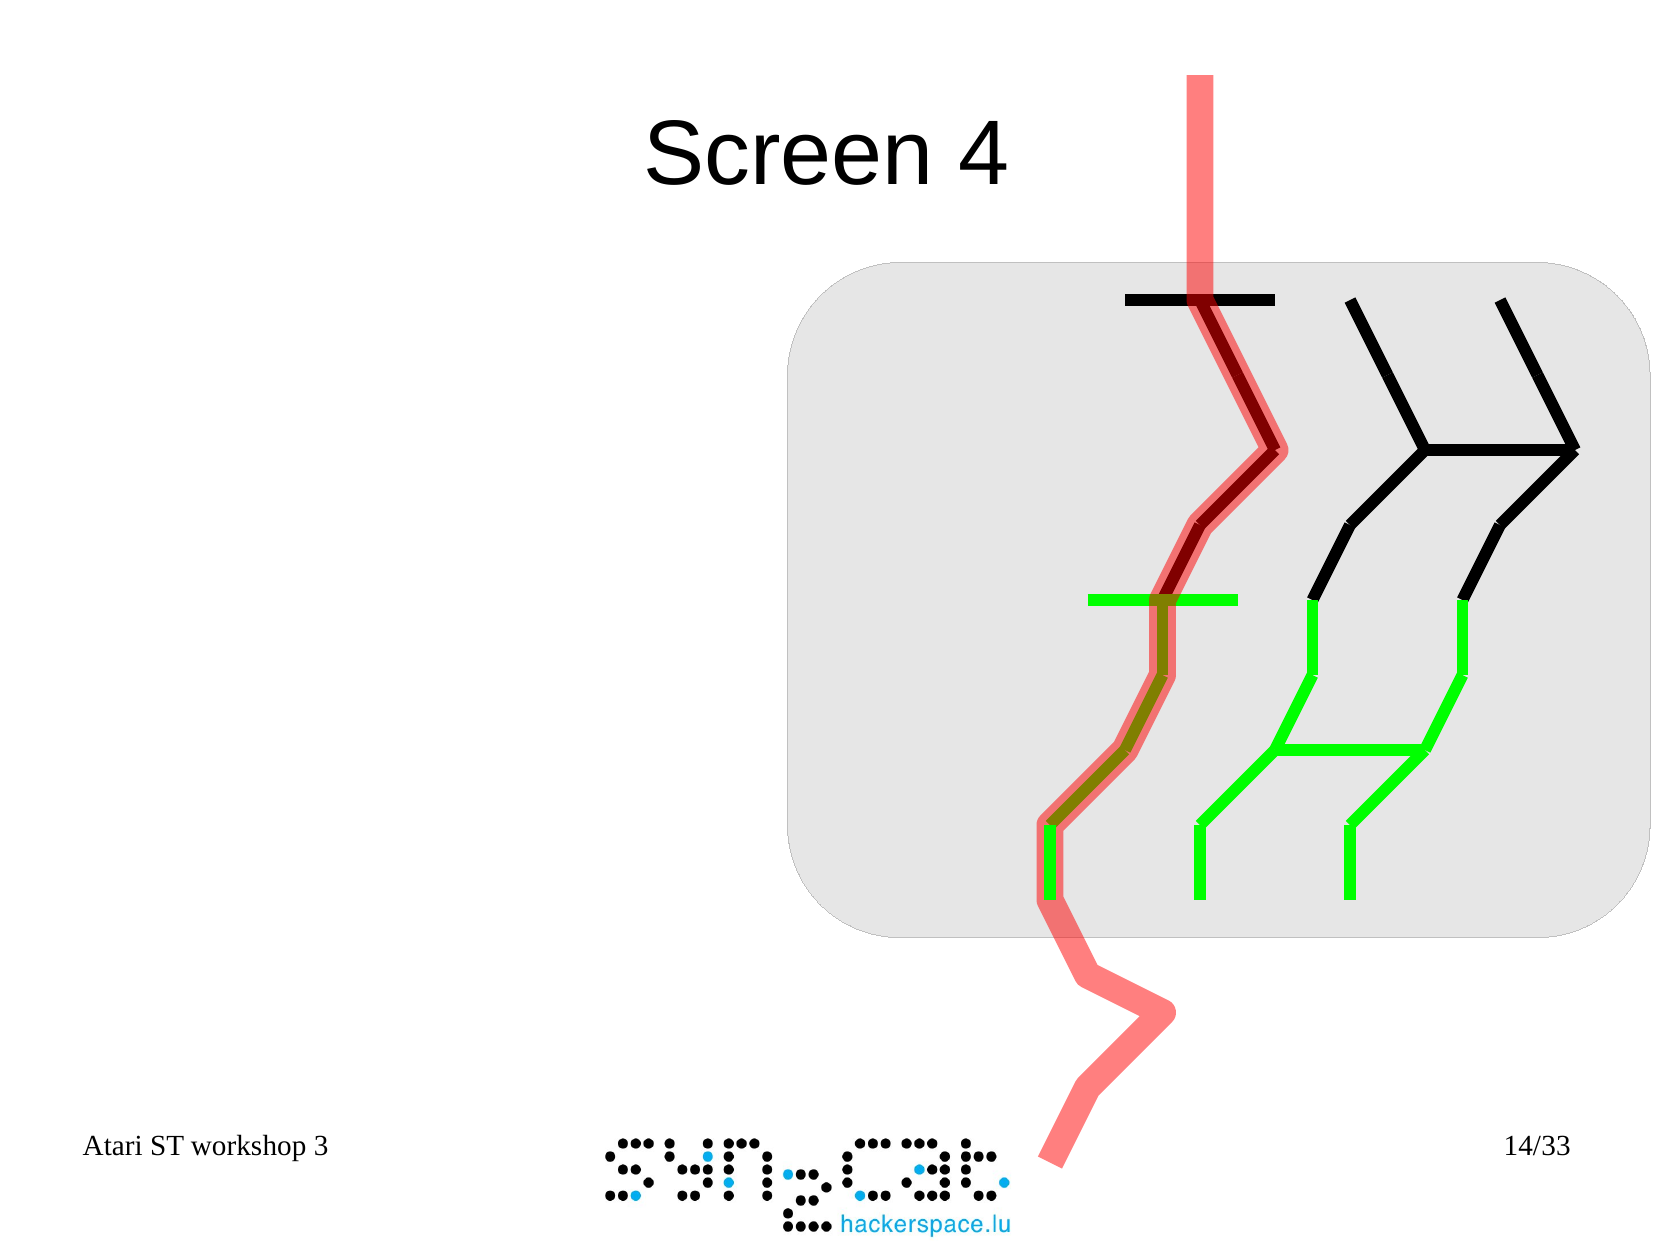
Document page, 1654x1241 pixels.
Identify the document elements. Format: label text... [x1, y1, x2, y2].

text_box [1064, 262, 1651, 938]
title Screen 4 [82, 49, 1571, 257]
picture [600, 1124, 1025, 1241]
text_box [787, 262, 1257, 938]
